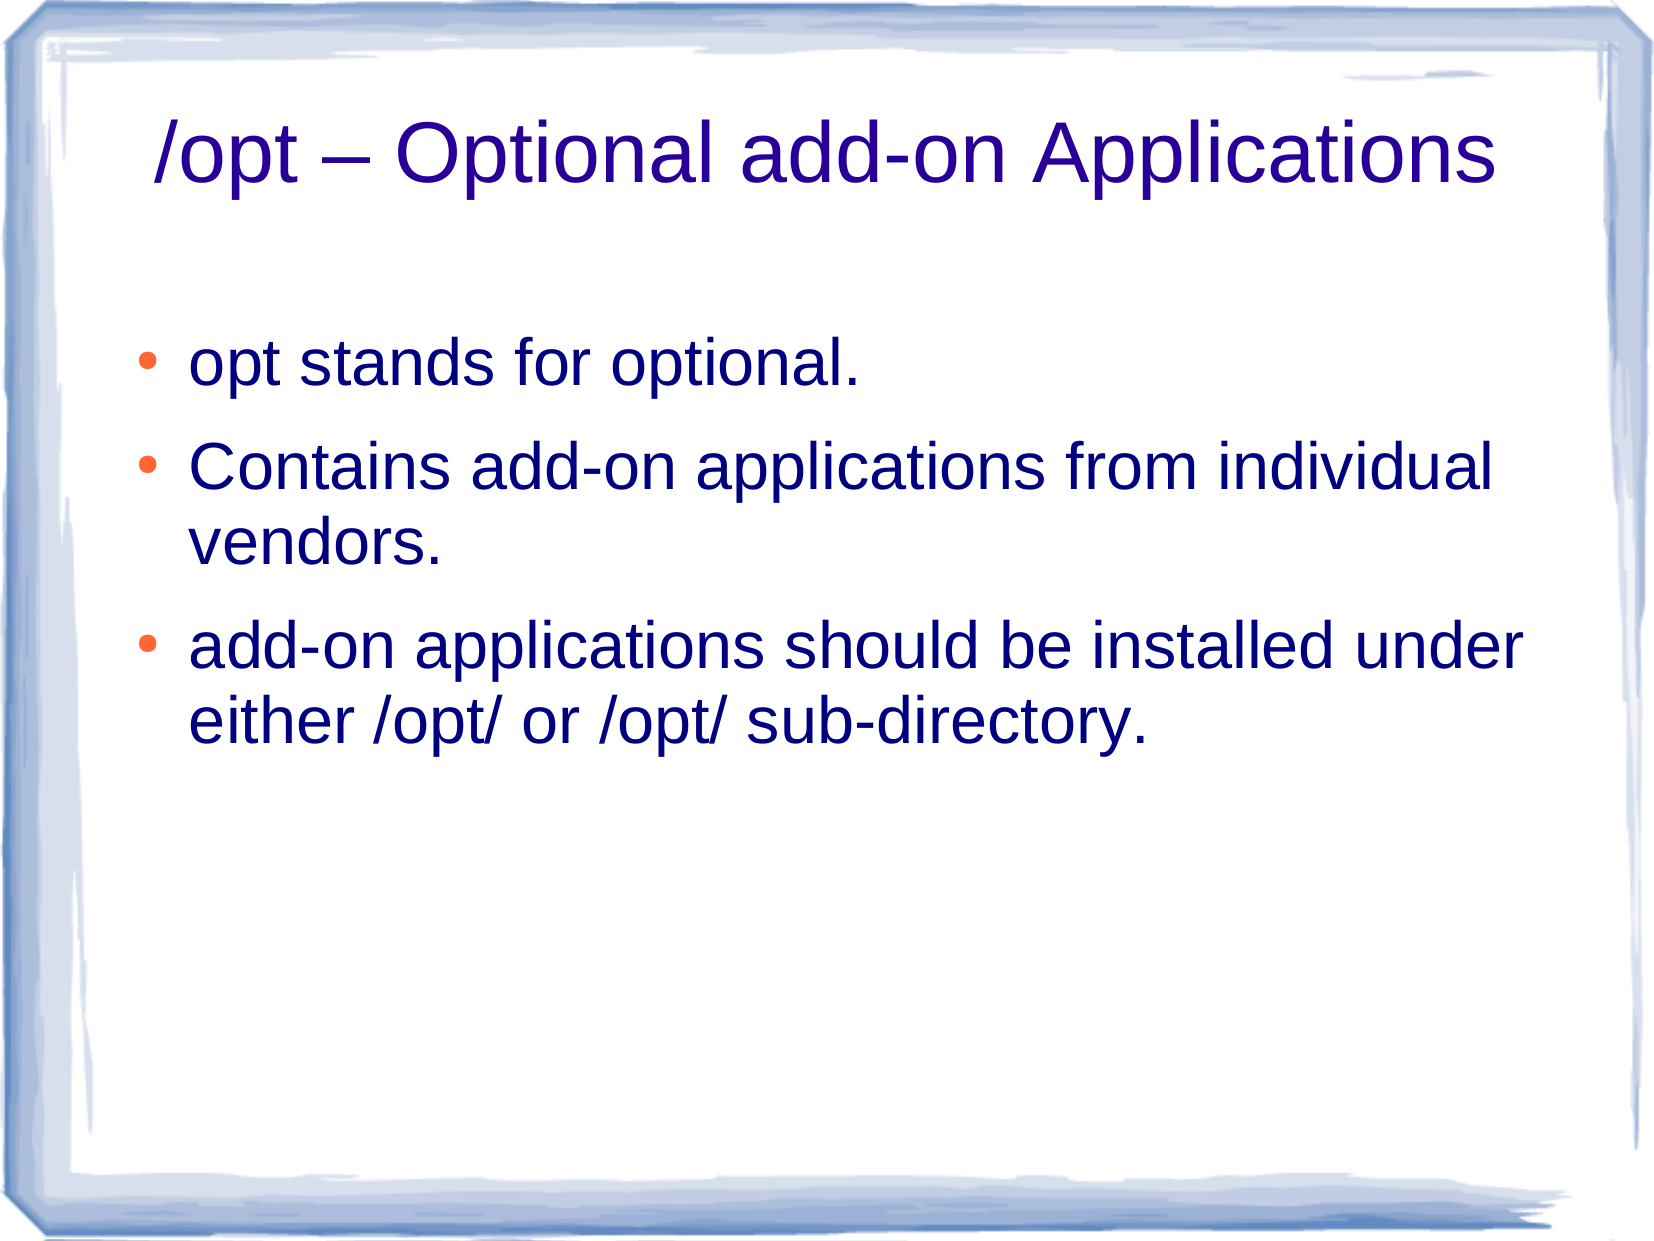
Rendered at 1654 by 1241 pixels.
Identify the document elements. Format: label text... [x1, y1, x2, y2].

picture [0, 0, 1654, 1241]
title /opt – Optional add-on Applications [82, 49, 1571, 257]
list opt stands for optional. Contains add-on applications from individual vendors. add-on applications should be installed under either /opt/ or /opt/ sub-directory. [118, 324, 1571, 1045]
